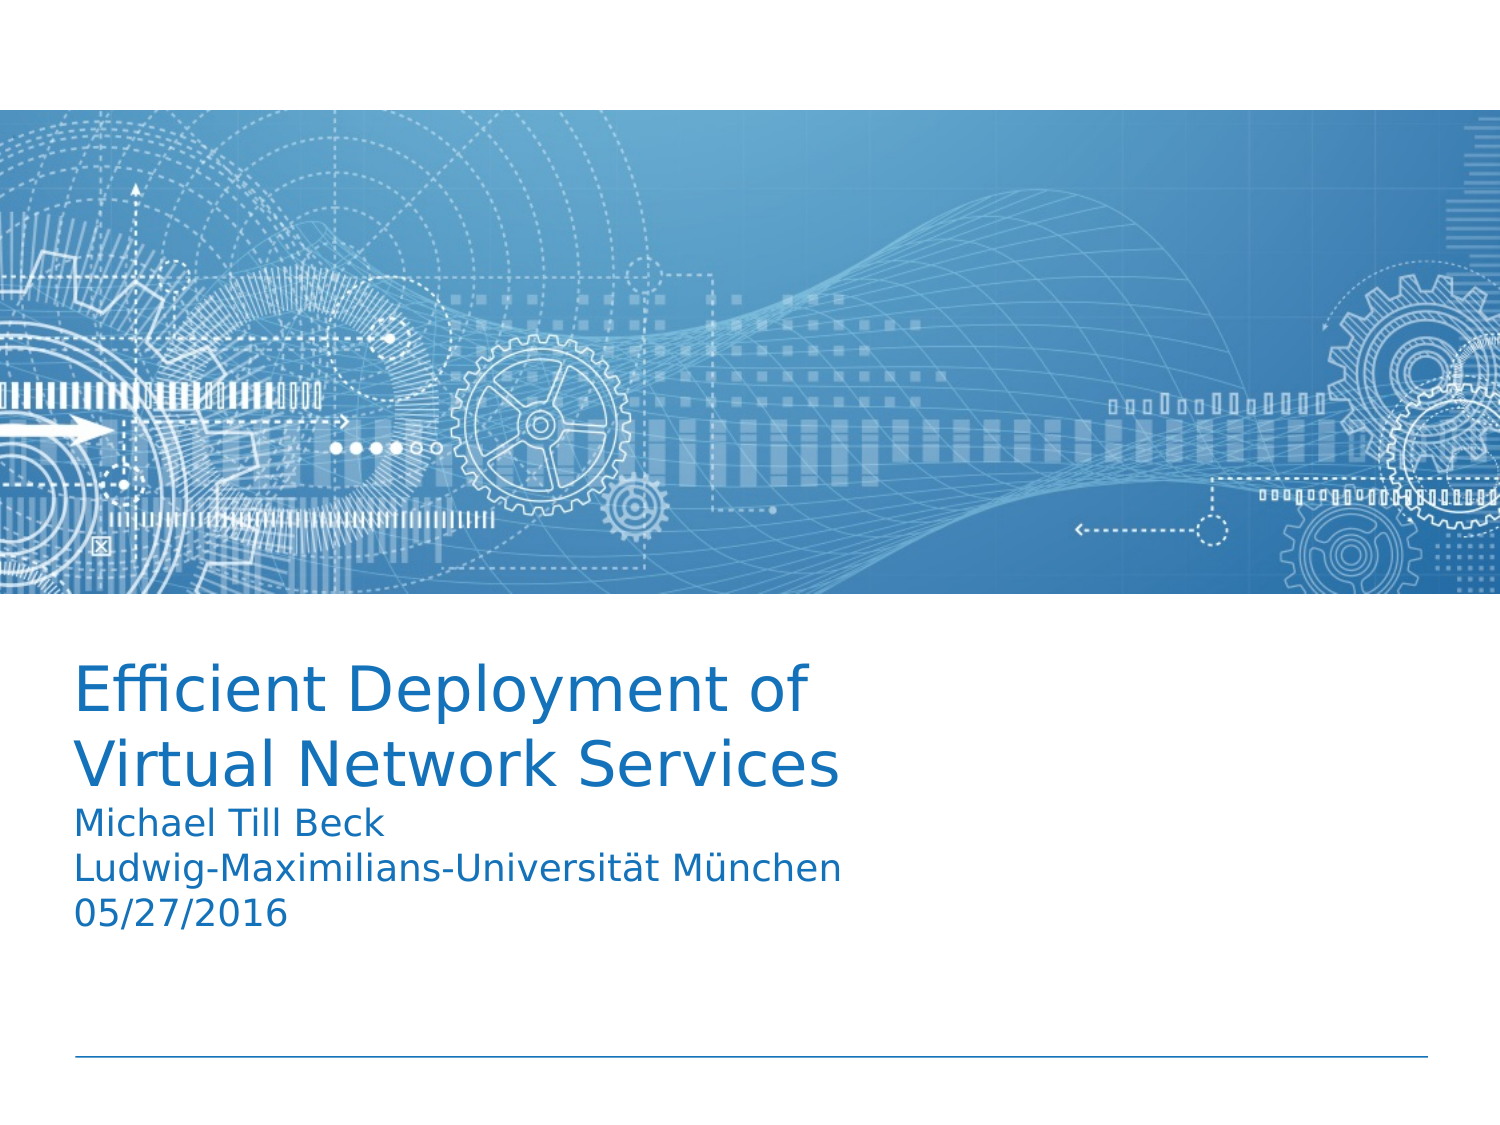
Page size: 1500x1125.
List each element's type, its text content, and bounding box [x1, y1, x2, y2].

picture [0, 110, 1500, 594]
text_box Efficient Deployment of Virtual Network Services Michael Till Beck Ludwig-Maximilians-Universität München 05/27/2016 [67, 643, 1432, 982]
